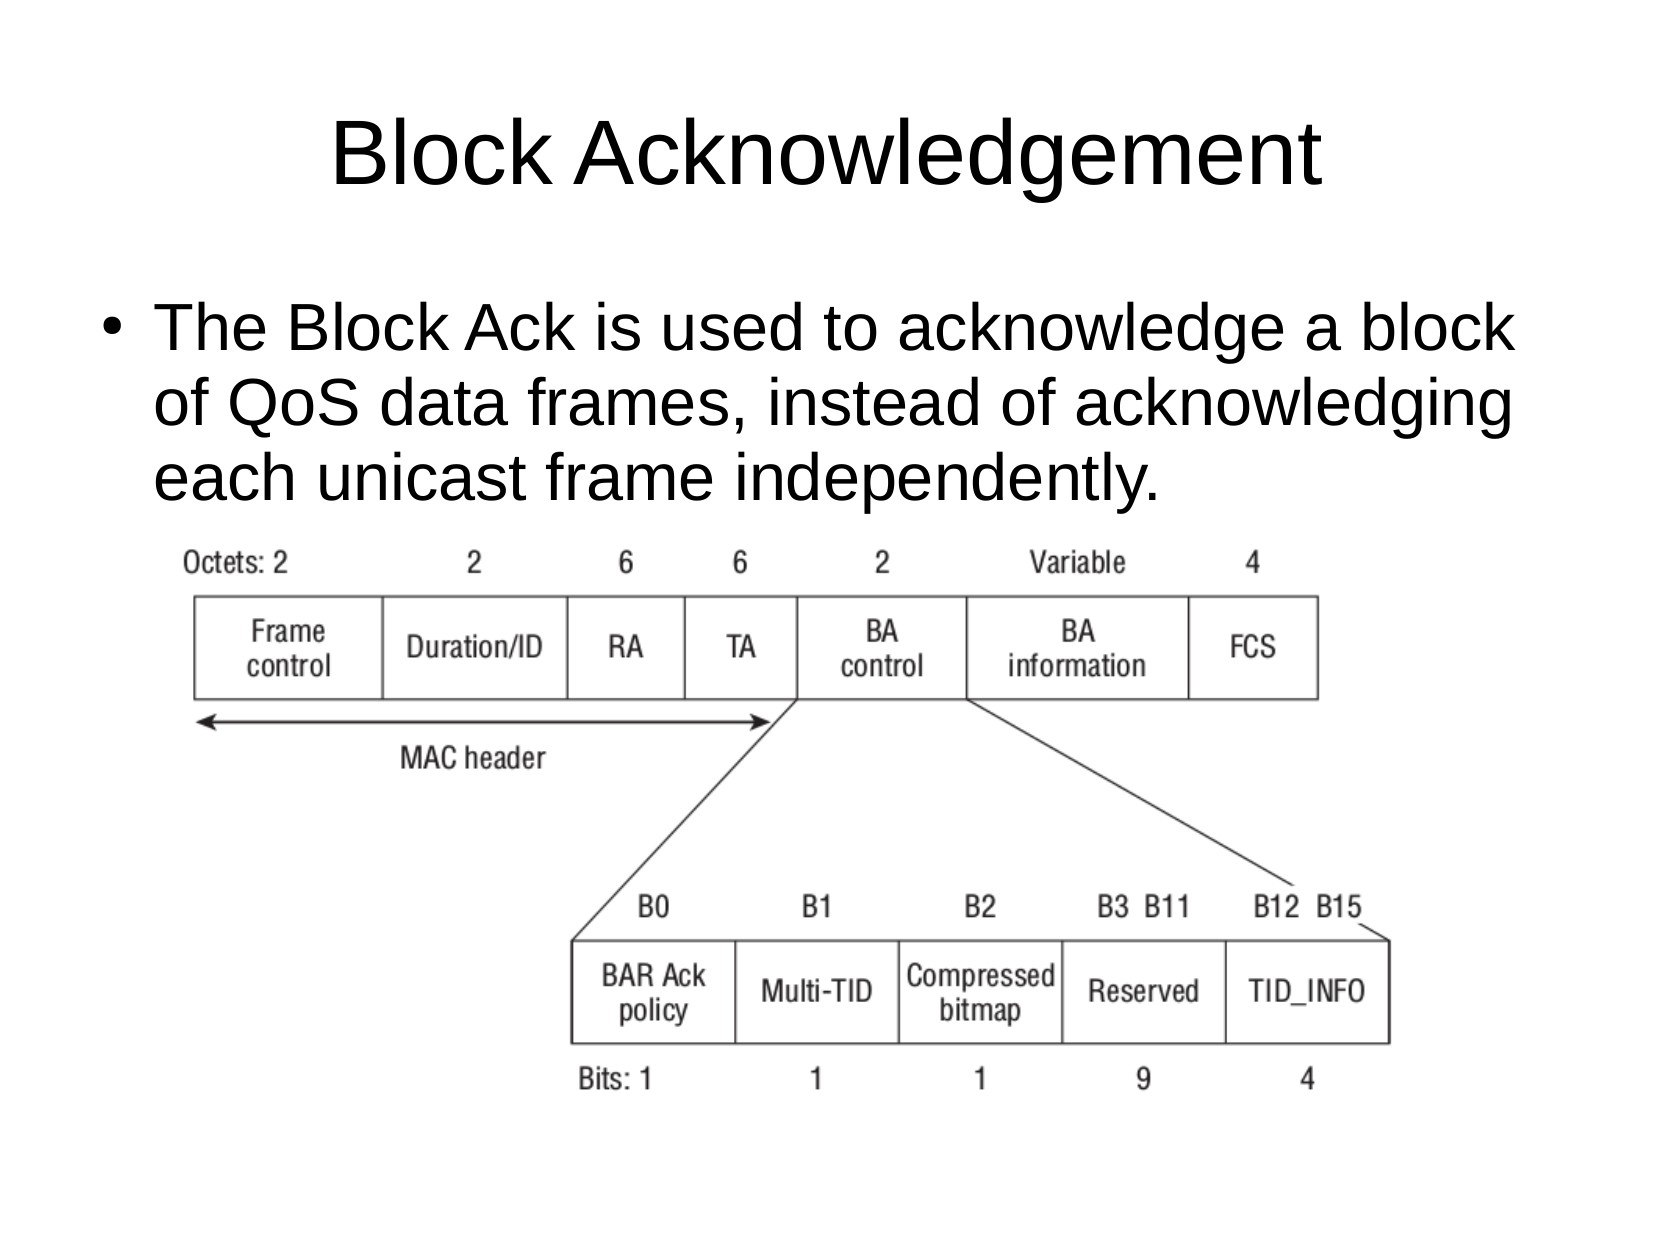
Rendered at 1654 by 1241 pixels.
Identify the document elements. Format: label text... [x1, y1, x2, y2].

picture [153, 520, 1485, 1182]
title Block Acknowledgement [82, 49, 1571, 257]
list The Block Ack is used to acknowledge a block of QoS data frames, instead of acknowledging each unicast frame independently. [82, 290, 1571, 1010]
